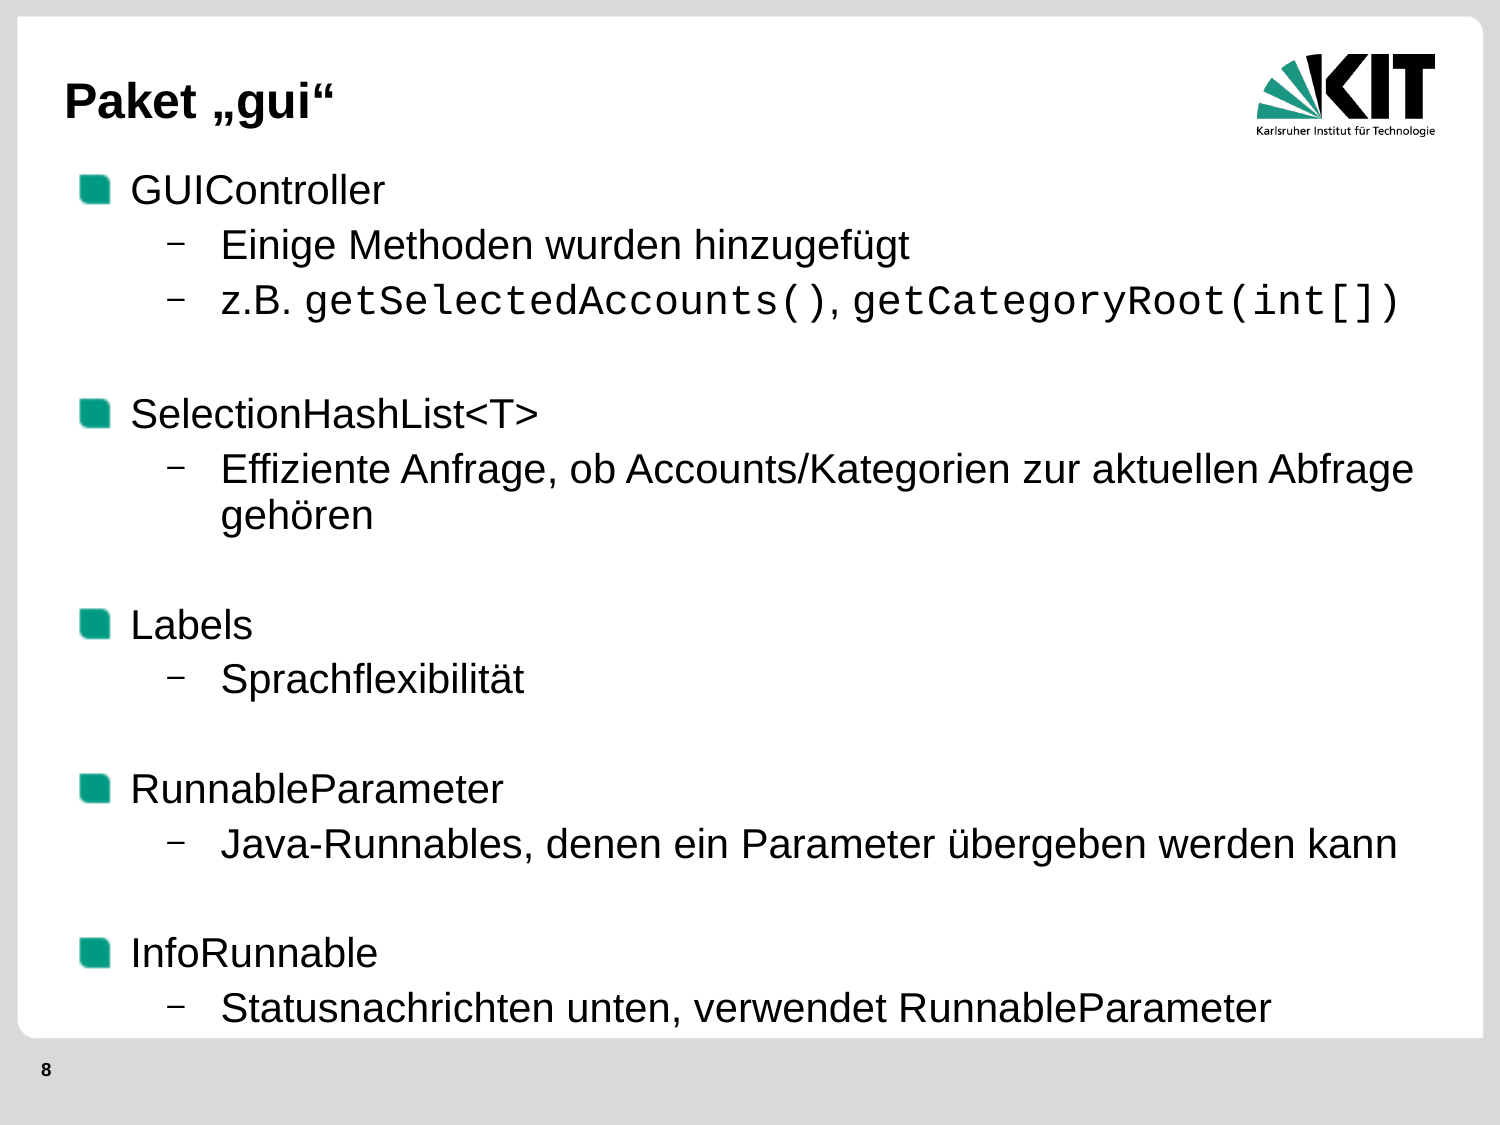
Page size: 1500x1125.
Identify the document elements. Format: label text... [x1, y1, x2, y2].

title Paket „gui“ [64, 54, 1198, 147]
text_box GUIController Einige Methoden wurden hinzugefügt z.B. getSelectedAccounts(), getCategoryRoot(int[]) SelectionHashList<T> Effiziente Anfrage, ob Accounts/Kategorien zur aktuellen Abfrage gehören Labels Sprachflexibilität RunnableParameter Java-Runnables, denen ein Parameter übergeben werden kann InfoRunnable Statusnachrichten unten, verwendet RunnableParameter [64, 159, 1435, 1040]
picture [0, 0, 1500, 1125]
